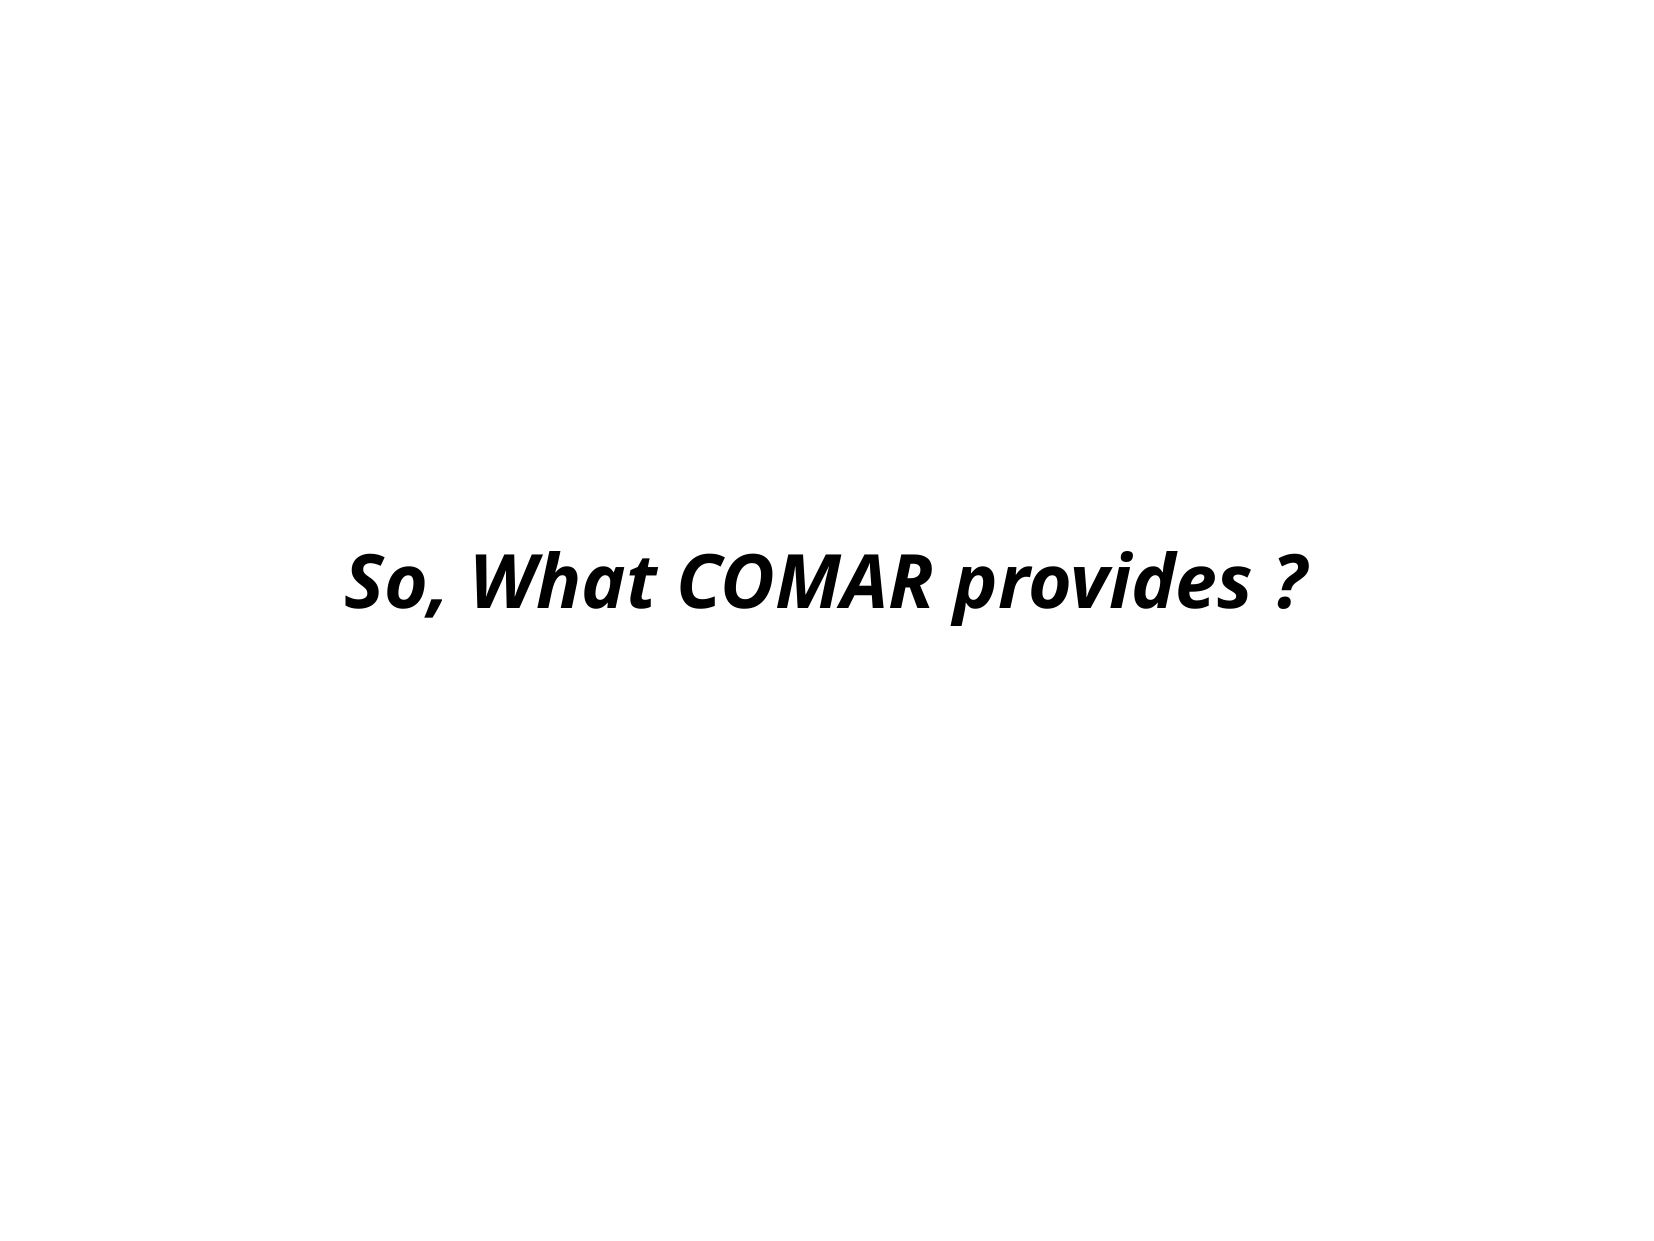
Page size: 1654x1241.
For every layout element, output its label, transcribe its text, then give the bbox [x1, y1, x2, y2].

subtitle So, What COMAR provides ? [82, 49, 1571, 1109]
